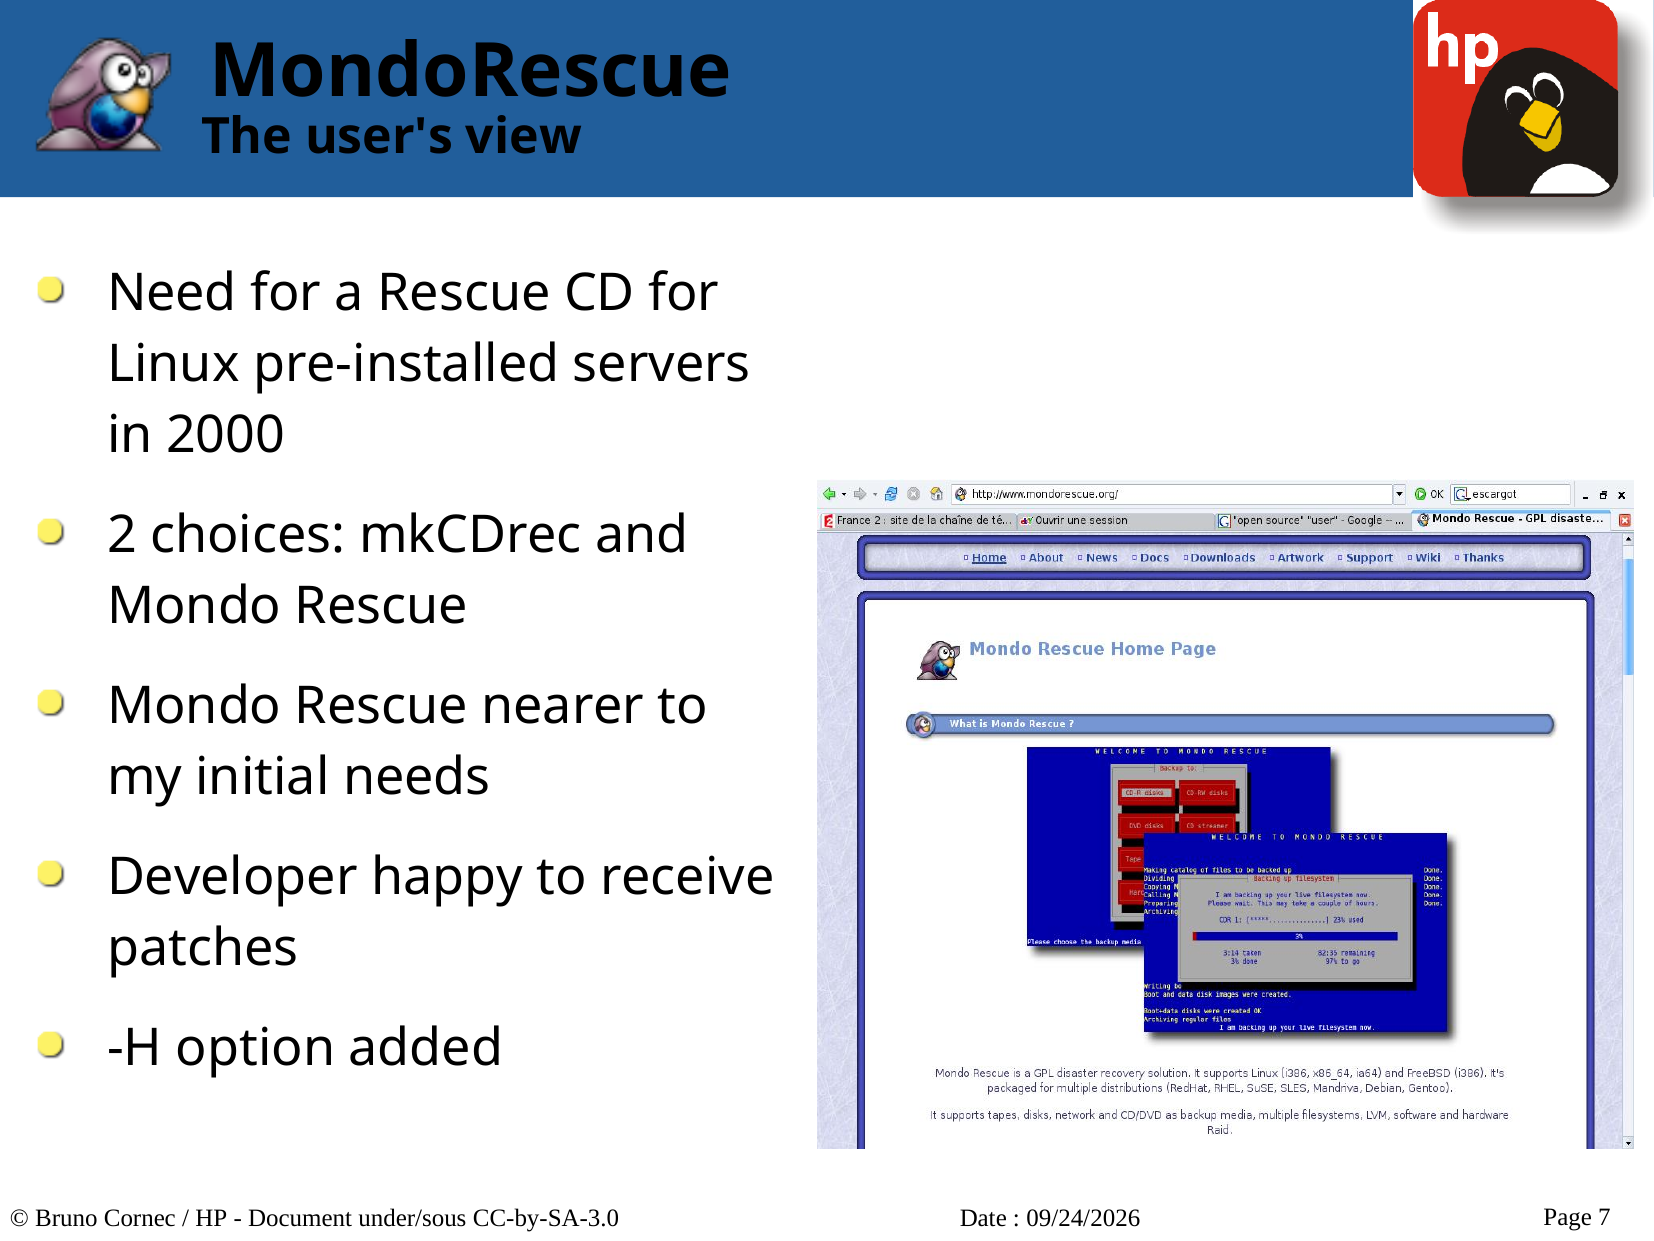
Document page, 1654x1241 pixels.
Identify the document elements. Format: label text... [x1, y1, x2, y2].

list Need for a Rescue CD for Linux pre-installed servers in 2000 2 choices: mkCDrec and Mondo Rescue Mondo Rescue nearer to my initial needs Developer happy to receive patches -H option added [24, 255, 780, 978]
picture [0, 0, 211, 199]
picture [36, 1030, 67, 1061]
picture [1413, 0, 1654, 235]
picture [817, 479, 1634, 1149]
title The user's view [201, 32, 1190, 241]
